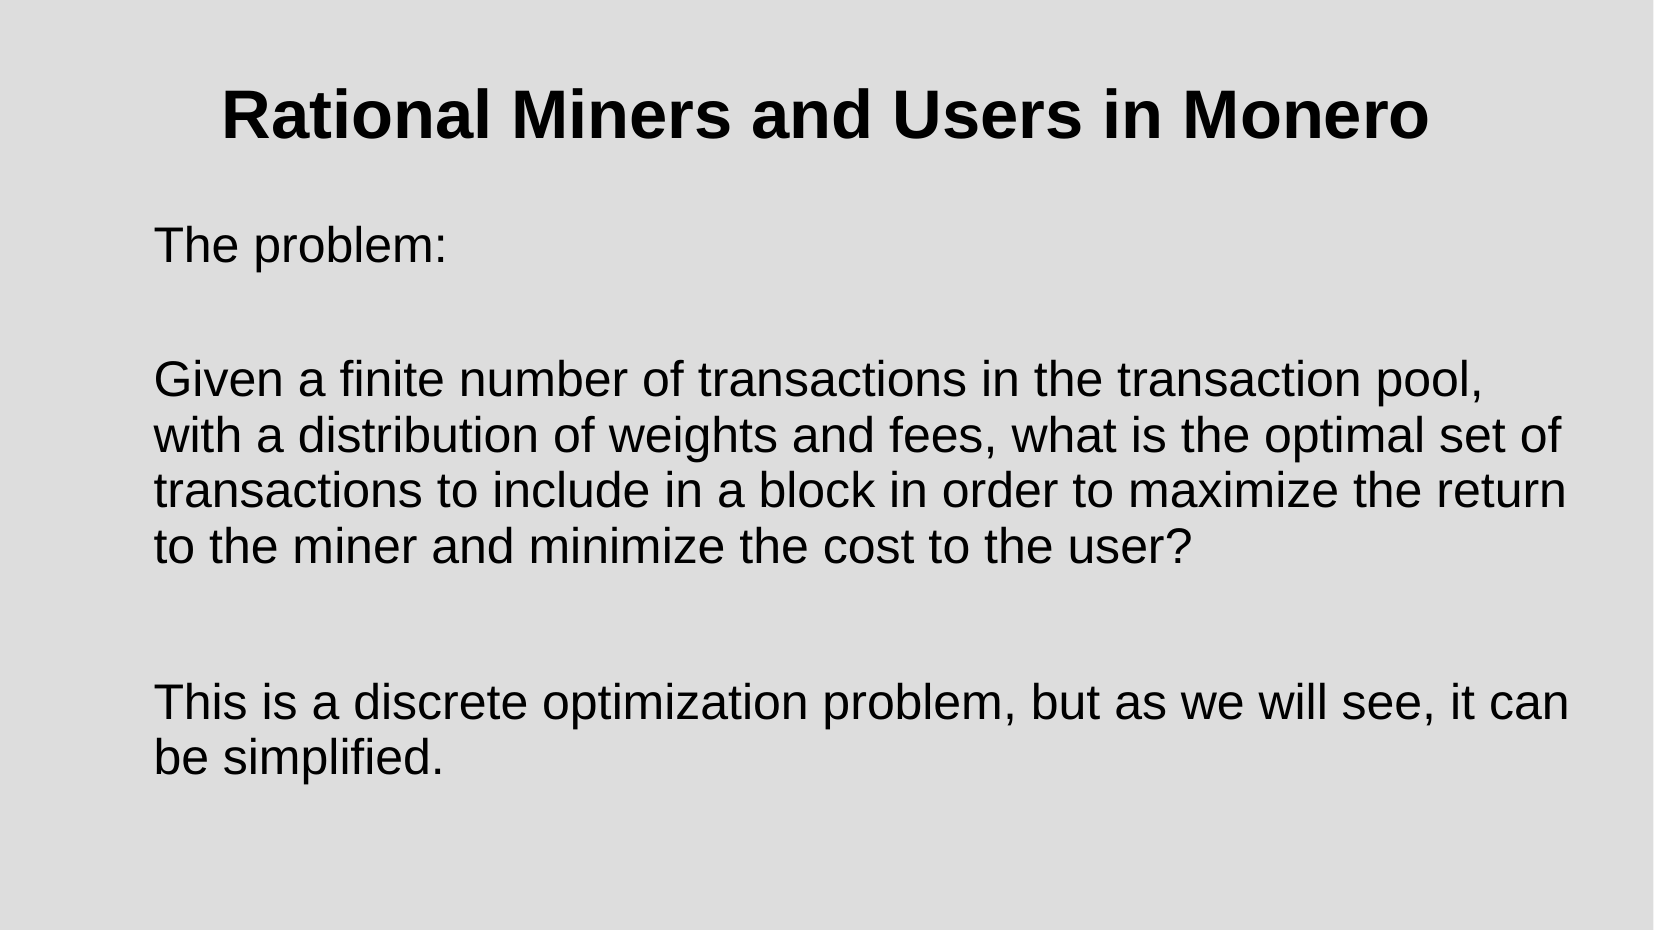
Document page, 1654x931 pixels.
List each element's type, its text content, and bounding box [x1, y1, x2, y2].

title Rational Miners and Users in Monero [82, 37, 1571, 193]
list The problem: Given a finite number of transactions in the transaction pool, with a distribution of weights and fees, what is the optimal set of transactions to include in a block in order to maximize the return to the miner and minimize the cost to the user? This is a discrete optimization problem, but as we will see, it can be simplified. [82, 217, 1571, 898]
